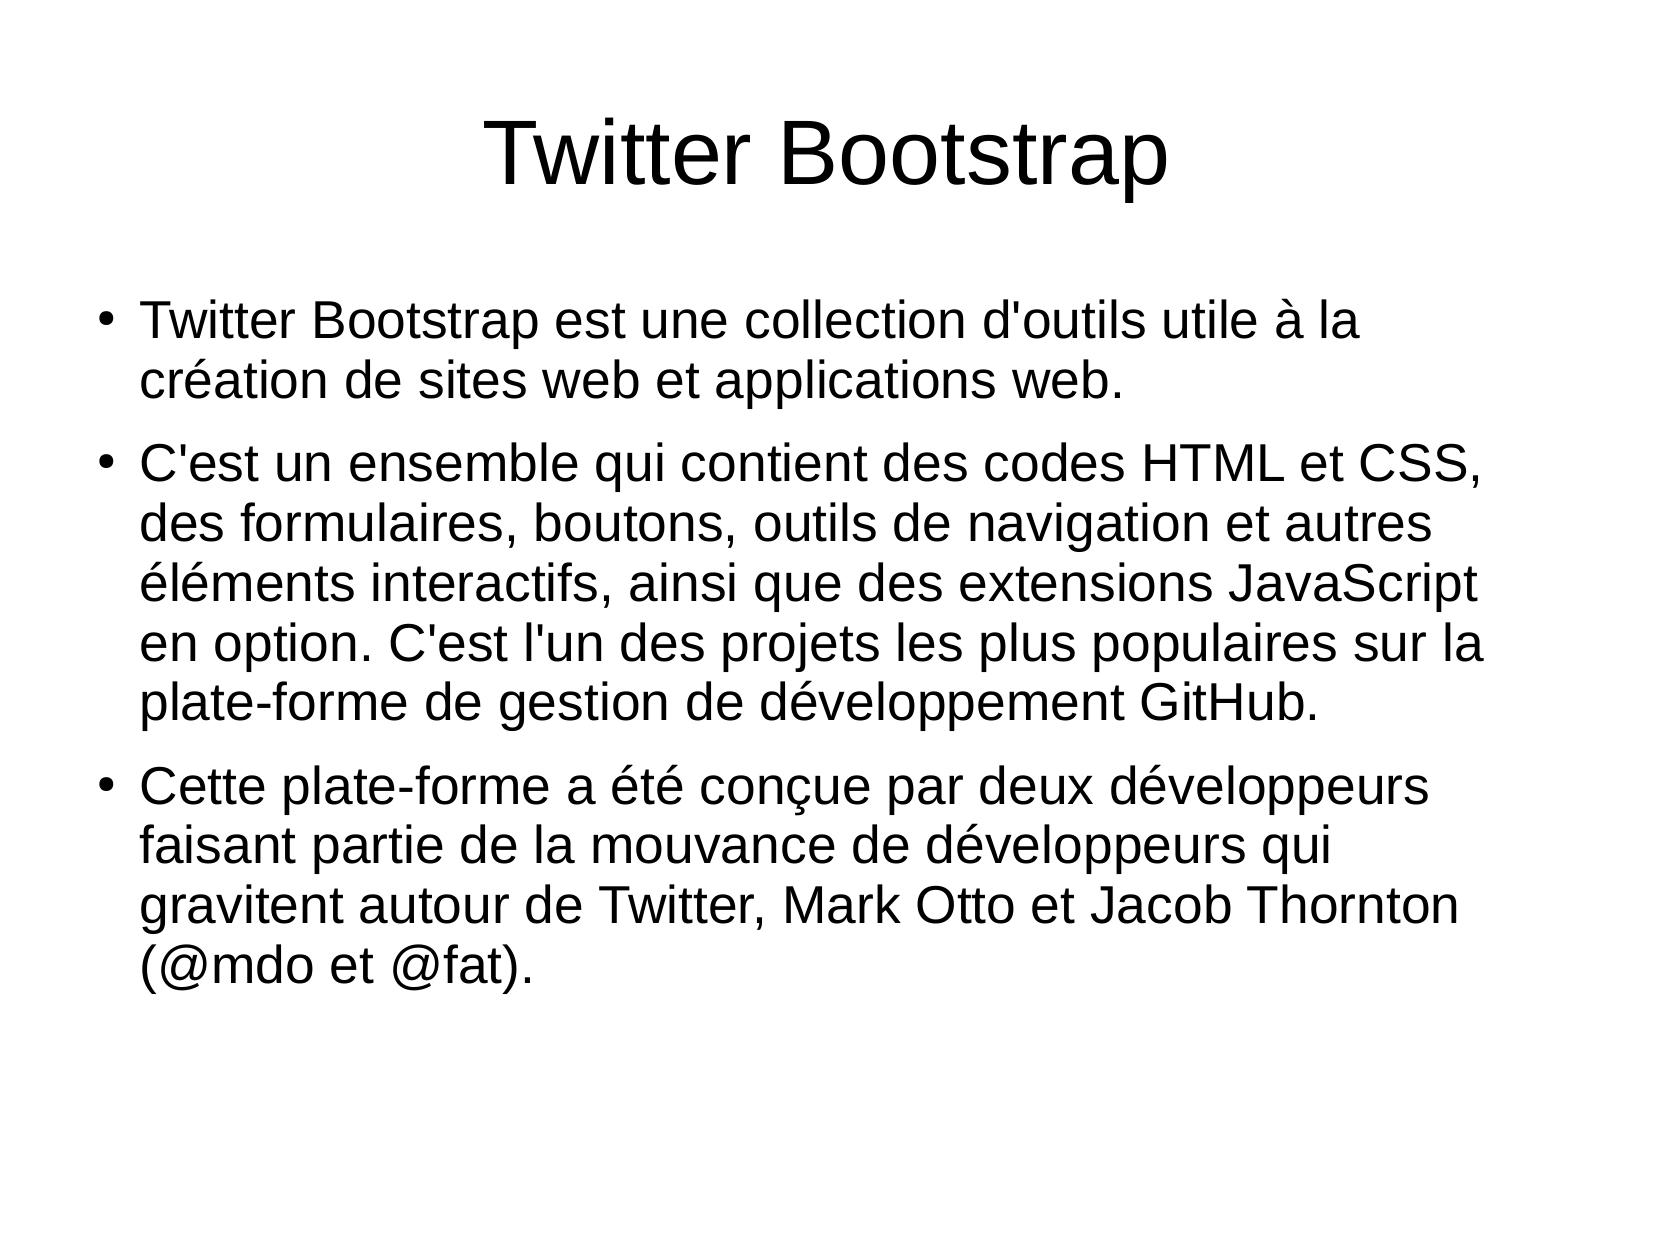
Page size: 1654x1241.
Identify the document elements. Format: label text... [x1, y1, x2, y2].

title Twitter Bootstrap [82, 49, 1571, 257]
list Twitter Bootstrap est une collection d'outils utile à la création de sites web et applications web. C'est un ensemble qui contient des codes HTML et CSS, des formulaires, boutons, outils de navigation et autres éléments interactifs, ainsi que des extensions JavaScript en option. C'est l'un des projets les plus populaires sur la plate-forme de gestion de développement GitHub. Cette plate-forme a été conçue par deux développeurs faisant partie de la mouvance de développeurs qui gravitent autour de Twitter, Mark Otto et Jacob Thornton (@mdo et @fat). [82, 290, 1538, 1010]
